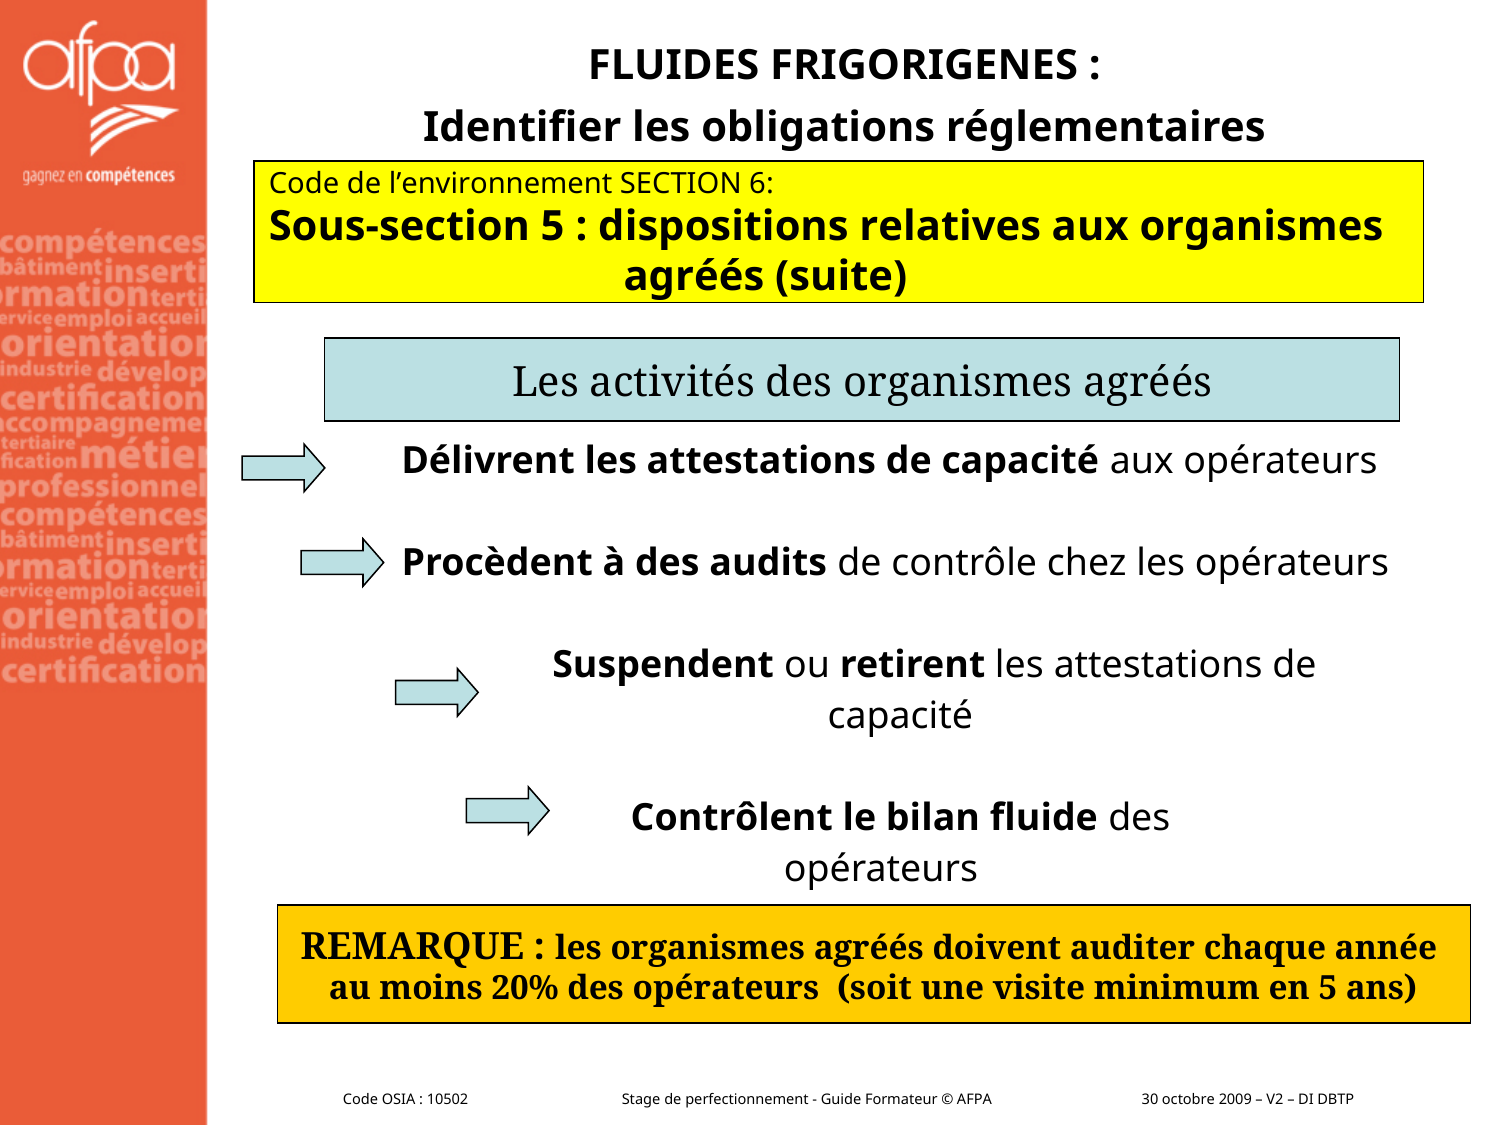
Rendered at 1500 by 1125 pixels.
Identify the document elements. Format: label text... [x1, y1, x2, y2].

text_box REMARQUE : les organismes agréés doivent auditer chaque année au moins 20% des opérateurs (soit une visite minimum en 5 ans) [277, 904, 1471, 1024]
text_box [301, 538, 384, 587]
text_box [242, 444, 325, 492]
text_box Les activités des organismes agréés [324, 338, 1400, 421]
subtitle FLUIDES FRIGORIGENES : Identifier les obligations réglementaires [242, 31, 1447, 202]
title Délivrent les attestations de capacité aux opérateurs Procèdent à des audits de contrôle chez les opérateurs Suspendent ou retirent les attestations de capacité Contrôlent le bilan fluide des opérateurs [242, 290, 1459, 1035]
text_box [395, 668, 479, 717]
picture [0, 0, 1500, 1125]
text_box Code de l’environnement SECTION 6: Sous-section 5 : dispositions relatives aux organismes agréés (suite) [253, 160, 1424, 303]
text_box [466, 786, 550, 835]
